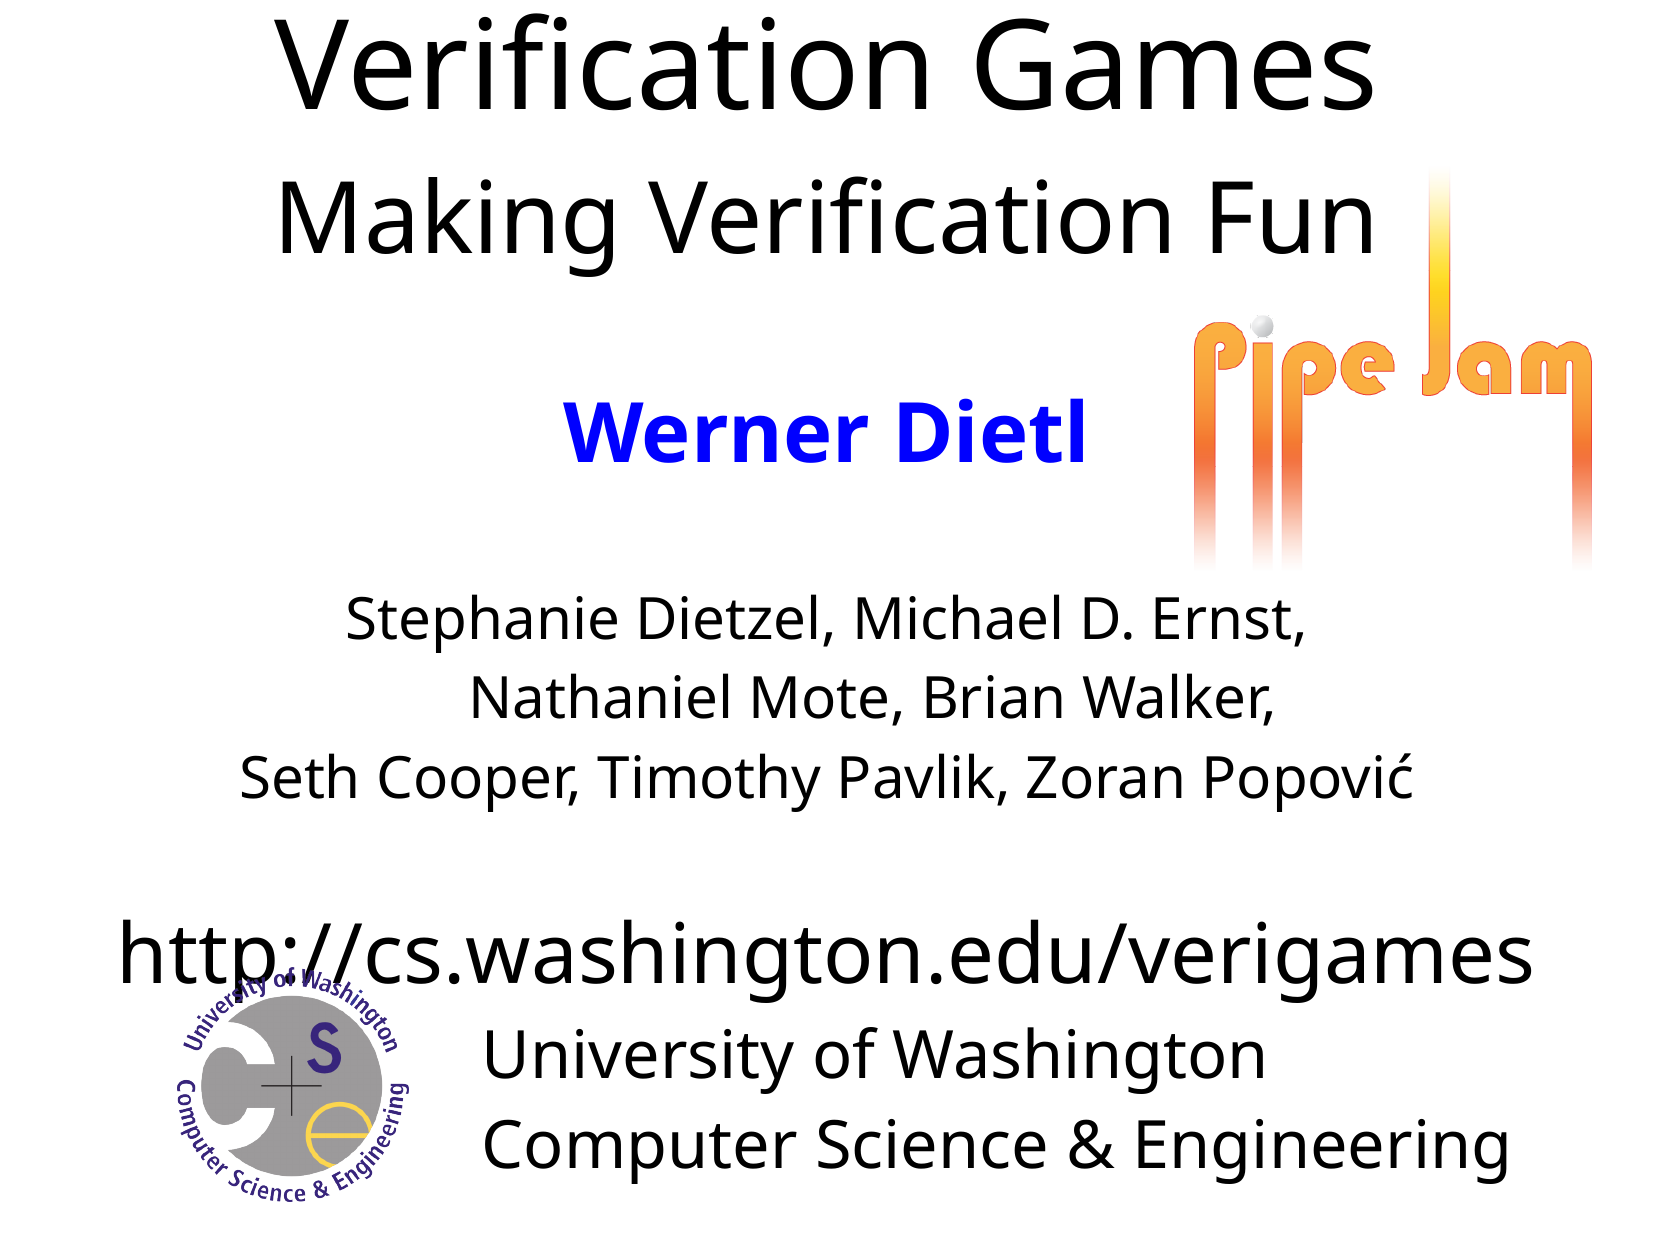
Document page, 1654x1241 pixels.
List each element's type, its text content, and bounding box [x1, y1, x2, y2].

picture [1190, 165, 1596, 571]
subtitle Verification Games Making Verification Fun Werner Dietl Stephanie Dietzel, Michael D. Ernst, Nathaniel Mote, Brian Walker, Seth Cooper, Timothy Pavlik, Zoran Popović http://cs.washington.edu/verigames [82, 50, 1571, 933]
text_box University of Washington Computer Science & Engineering [466, 999, 1476, 1170]
picture [177, 967, 409, 1202]
